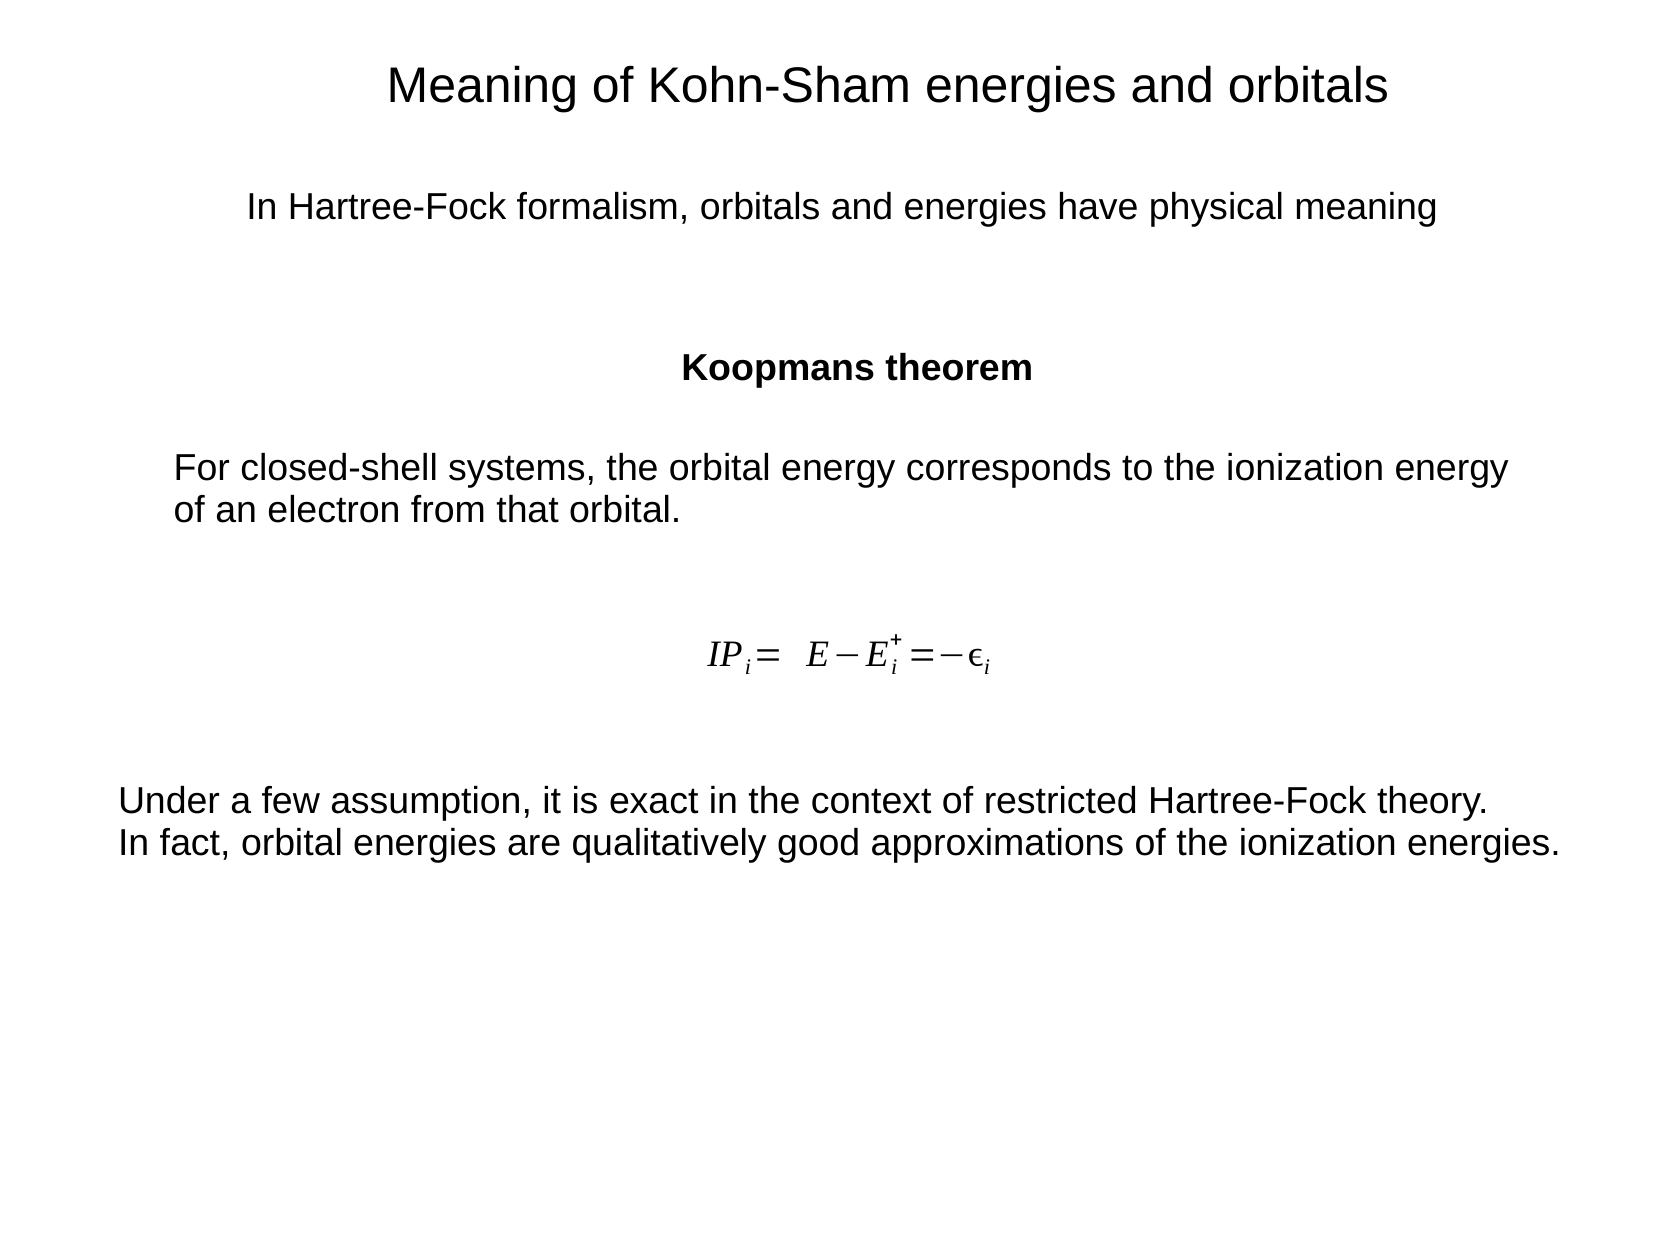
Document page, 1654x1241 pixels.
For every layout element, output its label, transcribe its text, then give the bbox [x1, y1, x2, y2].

text_box Koopmans theorem [666, 338, 1049, 396]
chart [699, 627, 998, 680]
text_box Under a few assumption, it is exact in the context of restricted Hartree-Fock theory. In fact, orbital energies are qualitatively good approximations of the ionization energies. [103, 772, 1580, 871]
text_box Meaning of Kohn-Sham energies and orbitals [371, 49, 1406, 120]
text_box In Hartree-Fock formalism, orbitals and energies have physical meaning [231, 177, 1456, 235]
text_box For closed-shell systems, the orbital energy corresponds to the ionization energy of an electron from that orbital. [158, 439, 1527, 580]
